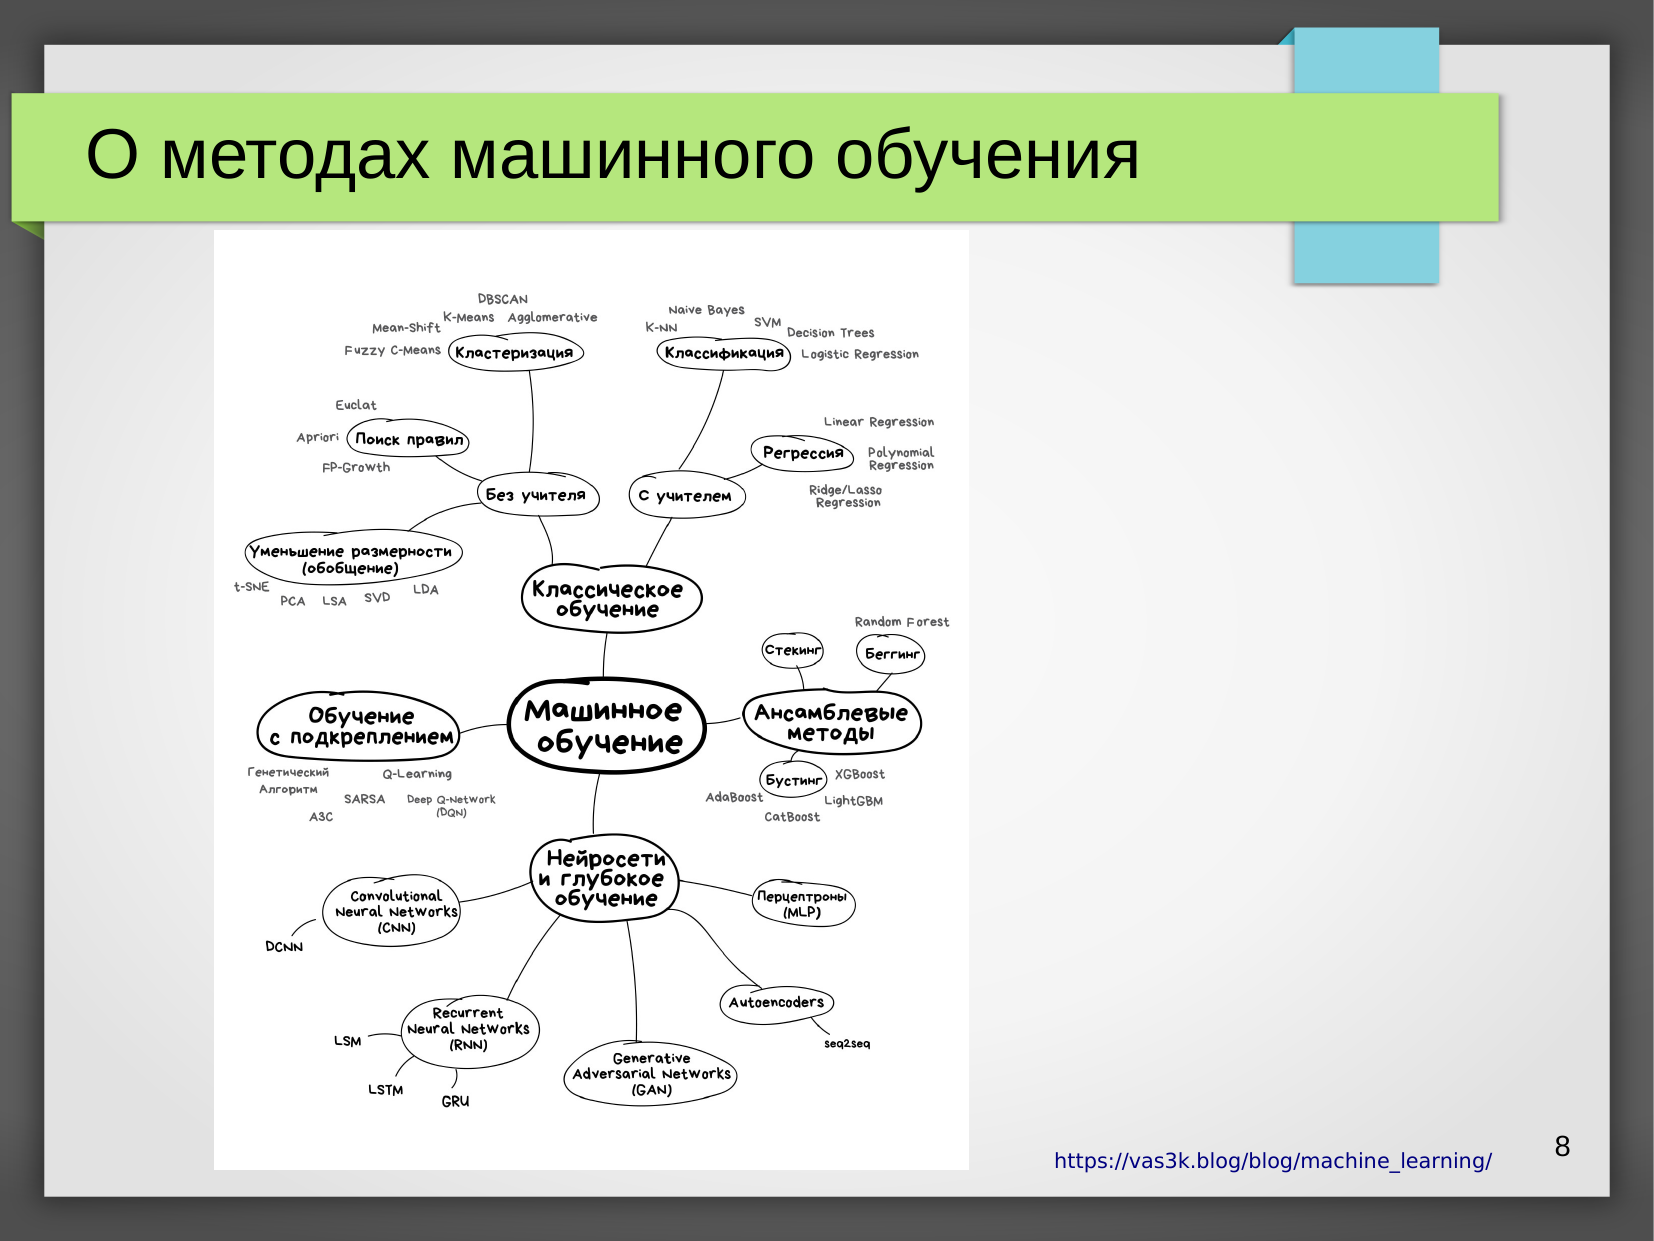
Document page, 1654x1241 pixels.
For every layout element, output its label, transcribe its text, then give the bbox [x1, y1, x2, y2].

picture [0, 0, 1654, 1241]
text_box https://vas3k.blog/blog/machine_learning/ [1039, 1117, 1523, 1182]
text_box О методах машинного обучения [71, 106, 1347, 201]
